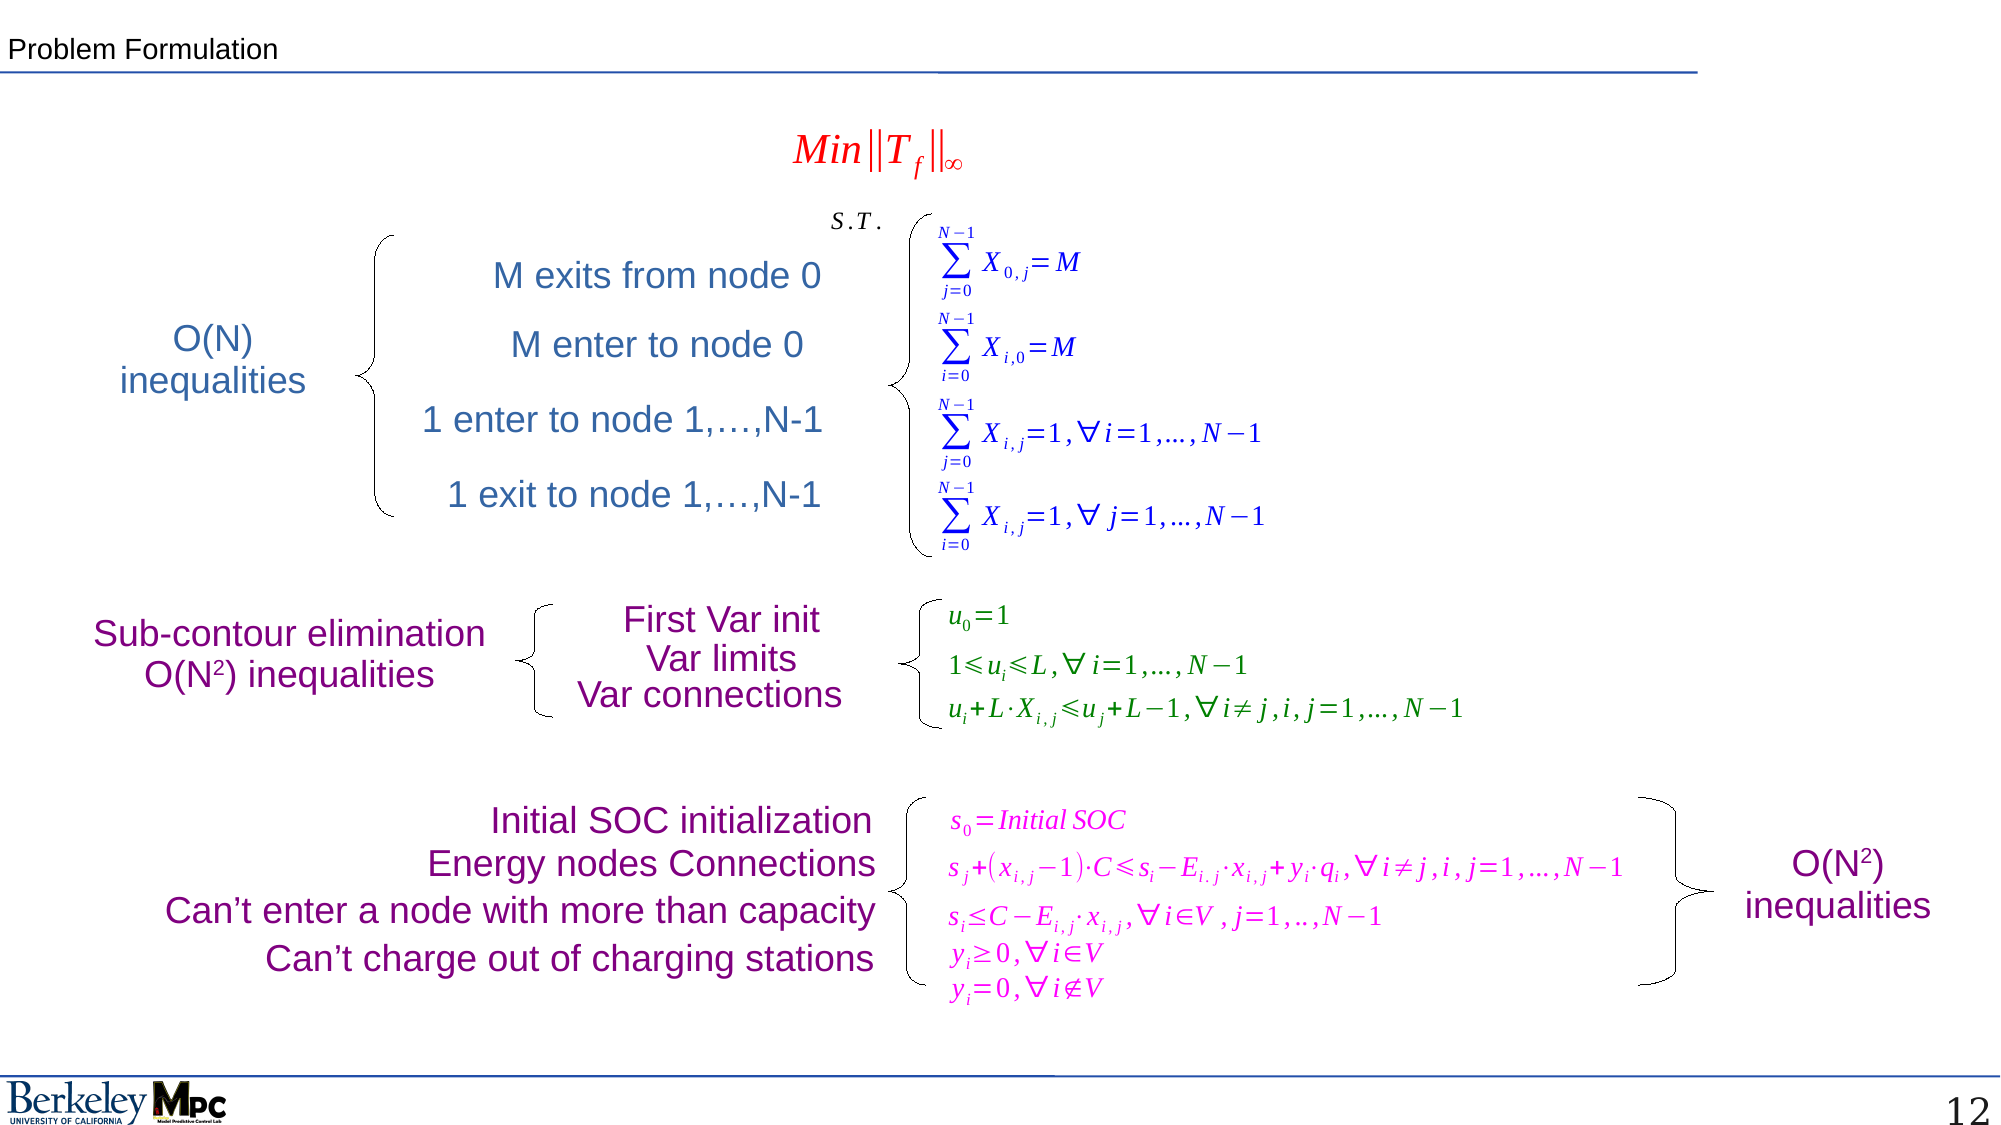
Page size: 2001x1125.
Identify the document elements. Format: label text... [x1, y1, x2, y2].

text_box Can’t enter a node with more than capacity [150, 882, 901, 948]
text_box Var limits [552, 630, 891, 688]
chart [931, 308, 1085, 386]
chart [941, 849, 1631, 887]
chart [931, 477, 1273, 555]
chart [779, 126, 975, 180]
text_box 1 exit to node 1,…,N-1 [418, 466, 851, 530]
chart [931, 394, 1269, 472]
text_box O(N) inequalities [63, 310, 364, 409]
text_box Sub-contour elimination O(N2) inequalities [59, 604, 520, 723]
text_box O(N2) inequalities [1688, 835, 1989, 934]
text_box Energy nodes Connections [412, 835, 901, 882]
text_box Can’t charge out of charging stations [250, 929, 926, 995]
chart [941, 692, 1471, 729]
text_box Var connections [541, 666, 879, 723]
text_box Initial SOC initialization [475, 791, 889, 835]
chart [941, 599, 1017, 636]
chart [943, 804, 1134, 841]
text_box First Var init [552, 591, 891, 630]
chart [931, 222, 1089, 300]
chart [941, 900, 1390, 1009]
chart [824, 207, 889, 236]
text_box 1 enter to node 1,…,N-1 [400, 391, 845, 455]
chart [941, 649, 1255, 686]
text_box M exits from node 0 [469, 247, 845, 305]
picture [0, 1072, 226, 1125]
text_box M enter to node 0 [469, 315, 845, 373]
title Problem Formulation [7, 7, 1930, 92]
